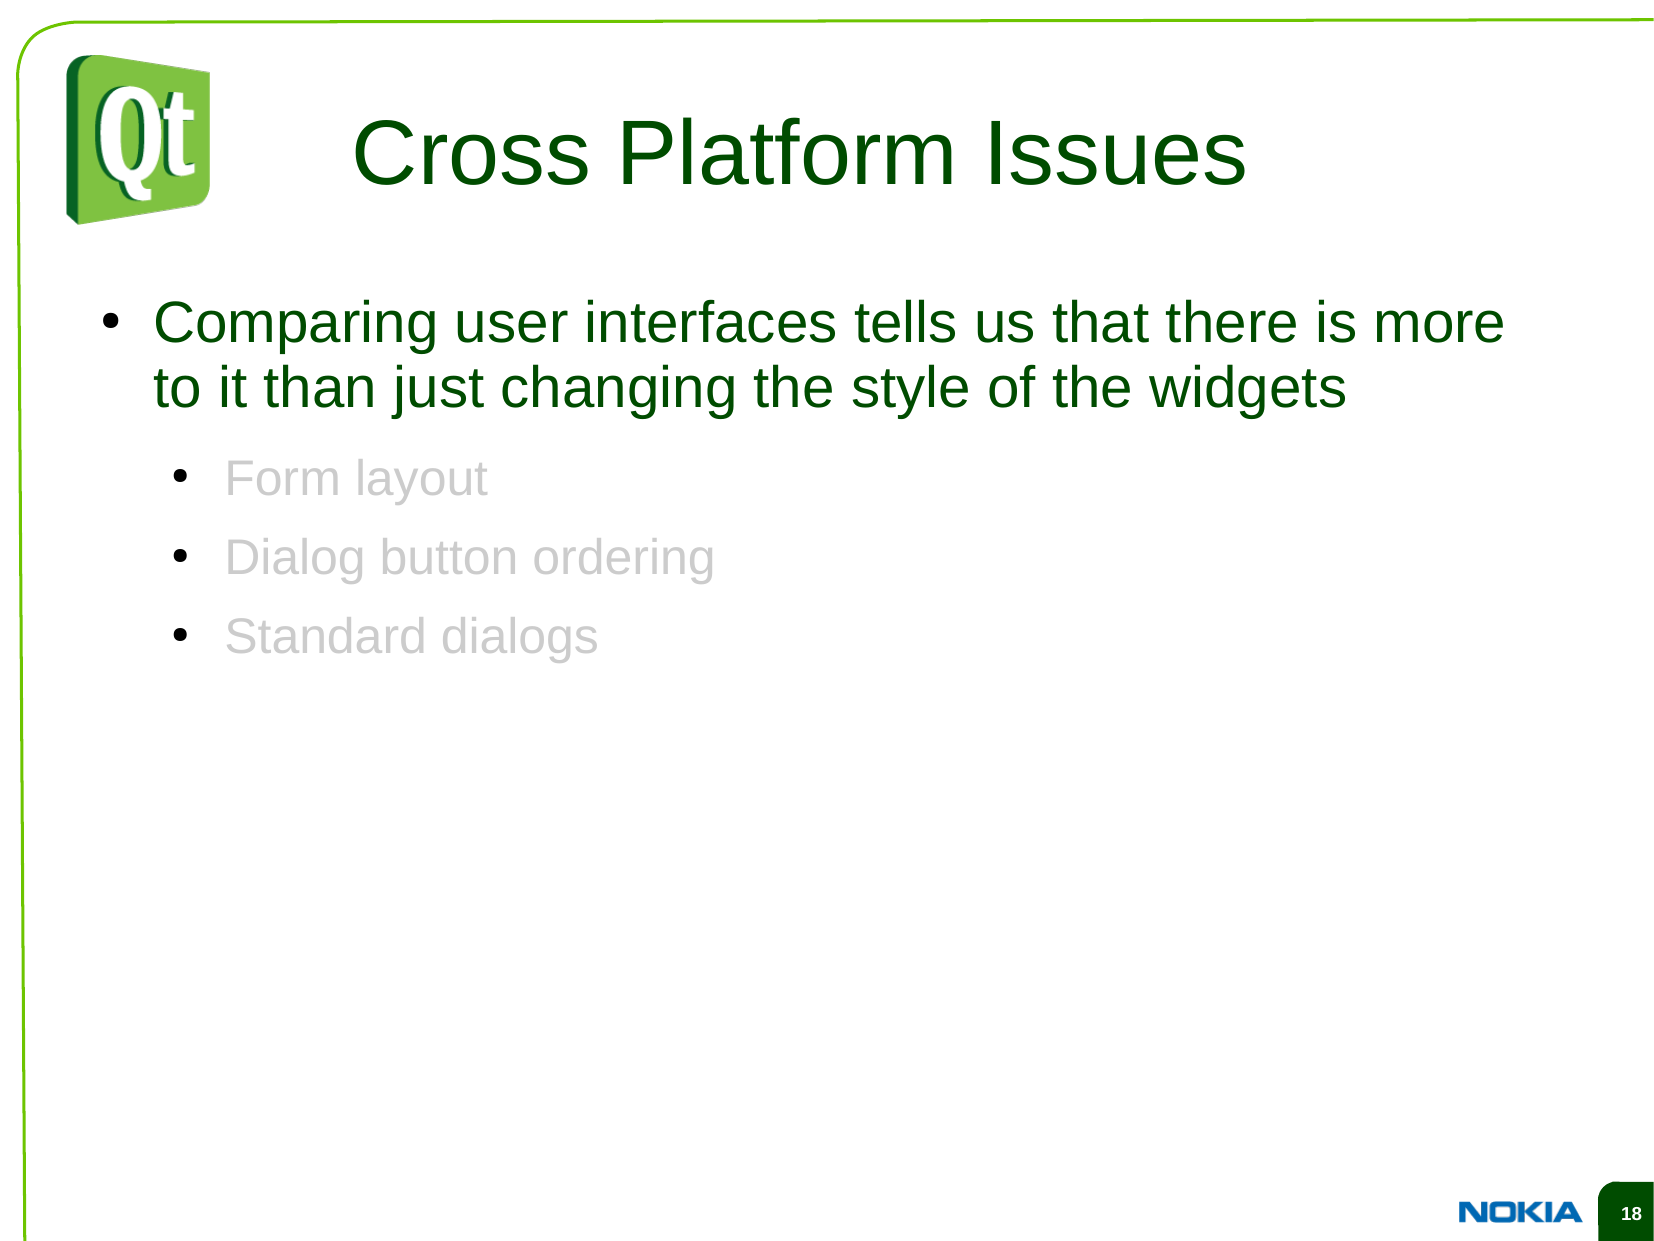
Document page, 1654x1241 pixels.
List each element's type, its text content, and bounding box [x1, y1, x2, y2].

list Comparing user interfaces tells us that there is more to it than just changing the style of the widgets Form layout Dialog button ordering Standard dialogs [82, 290, 1571, 1094]
title Cross Platform Issues [263, 49, 1339, 257]
picture [66, 55, 210, 225]
picture [1459, 1201, 1583, 1223]
